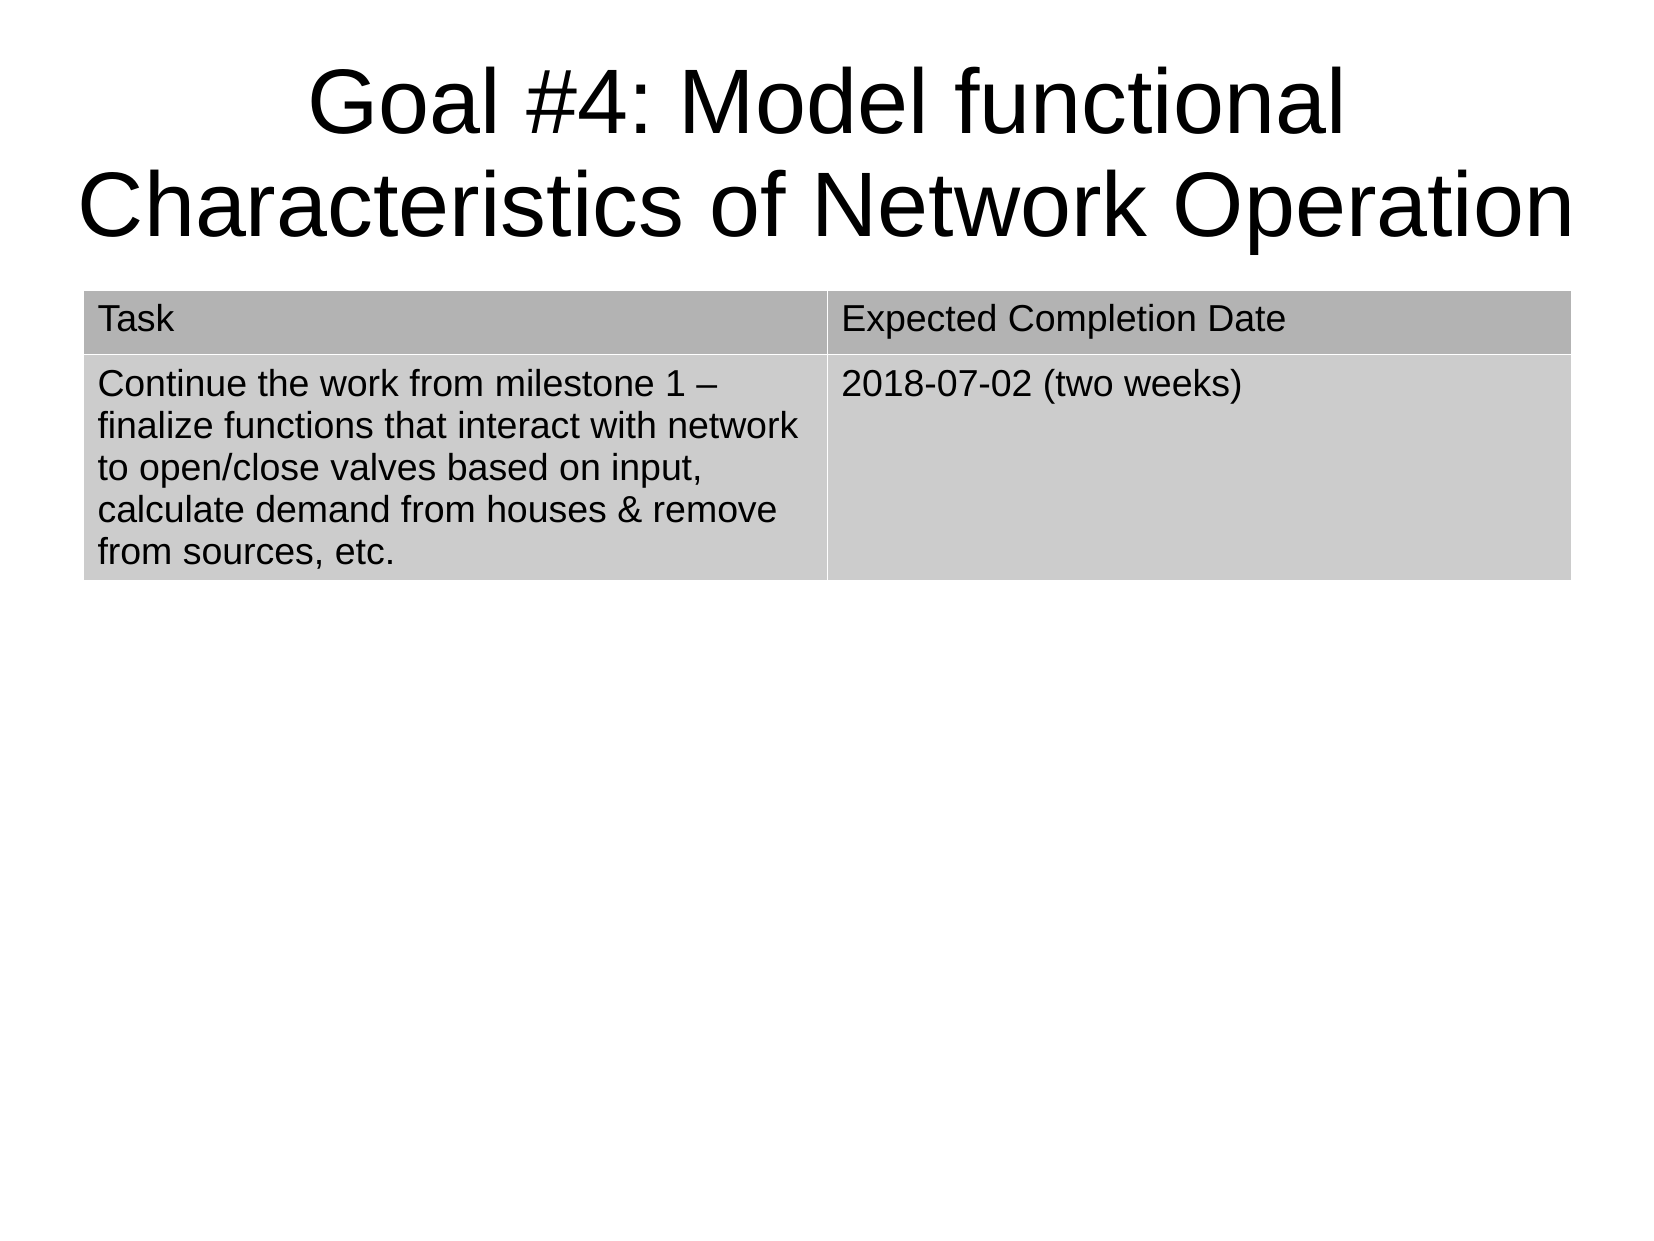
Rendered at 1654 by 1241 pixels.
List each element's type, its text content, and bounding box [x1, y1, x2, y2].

table_cell 2018-07-02 (two weeks) [828, 355, 1571, 580]
table_header Task [84, 307, 827, 354]
title Goal #4: Model functional Characteristics of Network Operation [59, 0, 1597, 307]
table_header Expected Completion Date [828, 307, 1571, 354]
table_cell Continue the work from milestone 1 – finalize functions that interact with network to open/close valves based on input, calculate demand from houses & remove from sources, etc. [84, 355, 827, 580]
